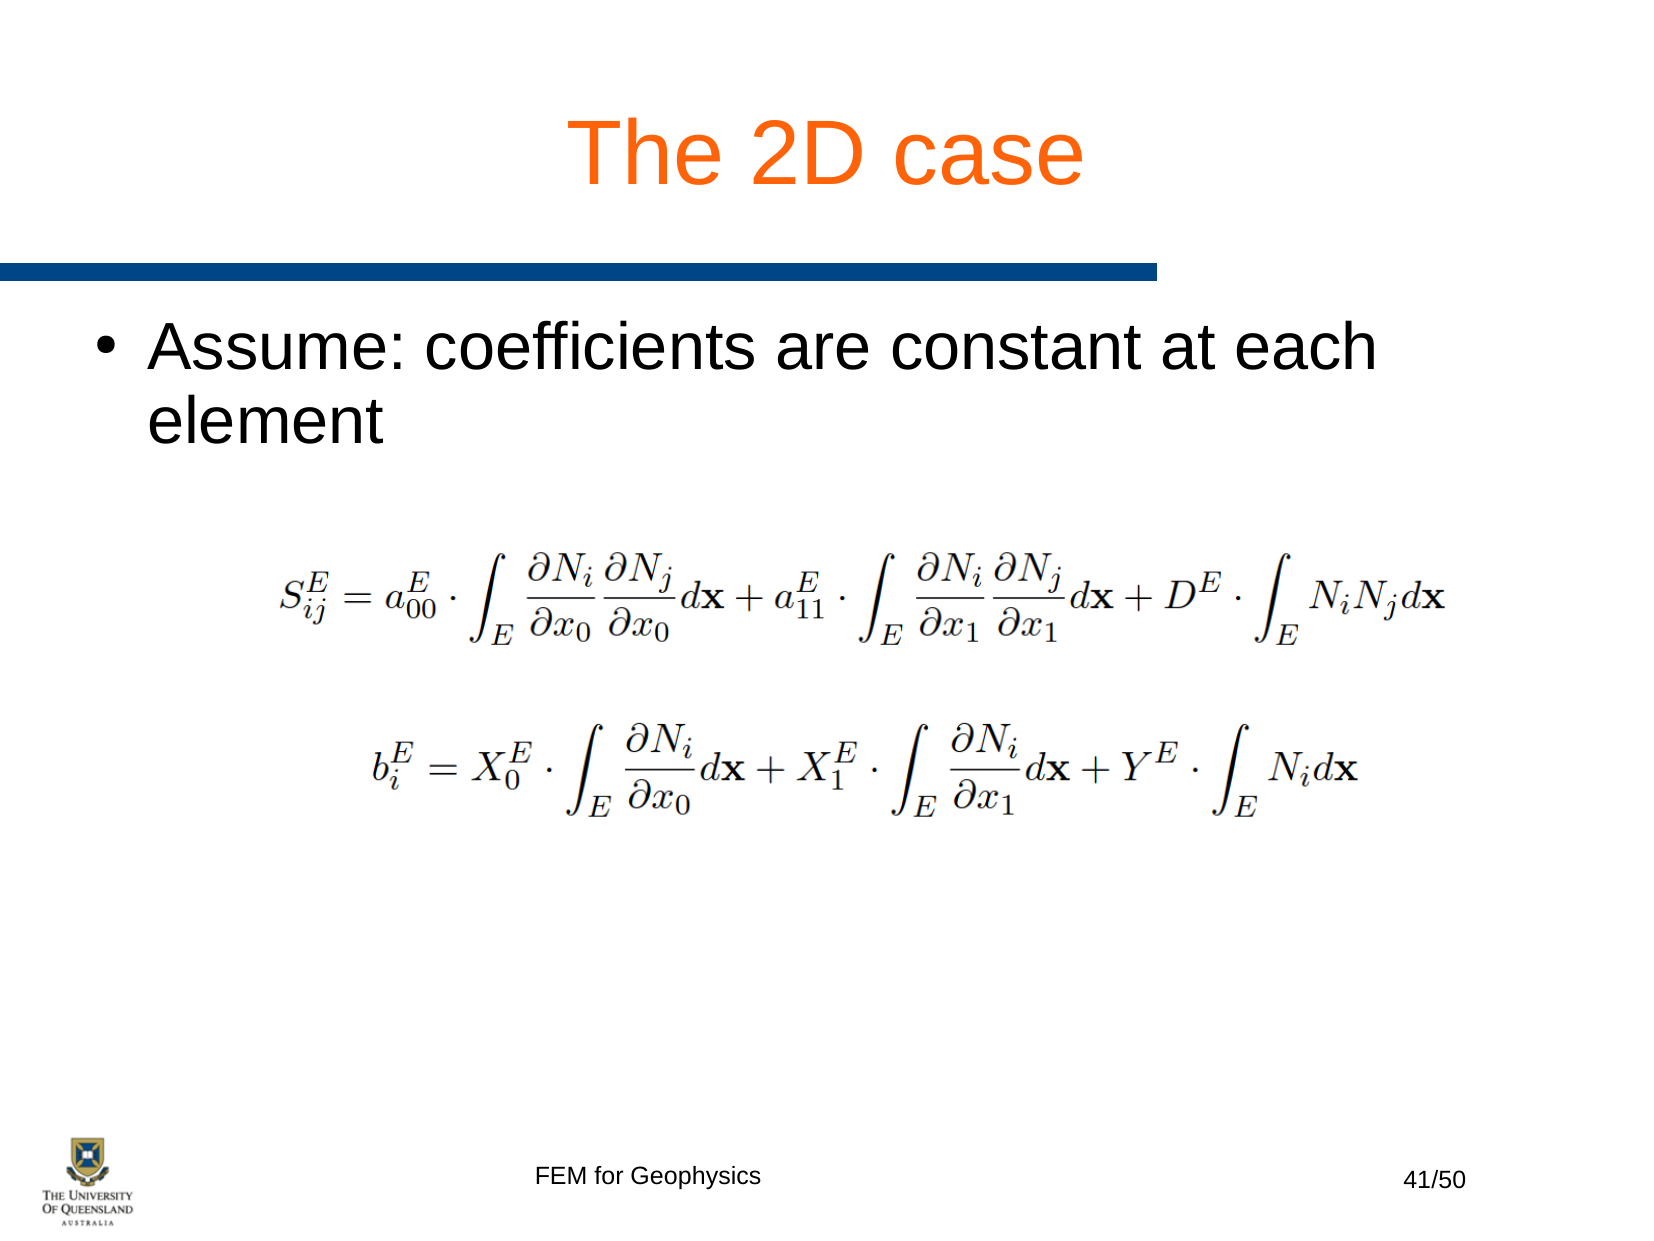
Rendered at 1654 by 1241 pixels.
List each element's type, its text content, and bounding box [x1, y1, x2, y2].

picture [264, 700, 1429, 824]
picture [35, 1133, 142, 1235]
list Assume: coefficients are constant at each element [76, 308, 1565, 1029]
picture [247, 536, 1469, 658]
title The 2D case [82, 49, 1571, 257]
